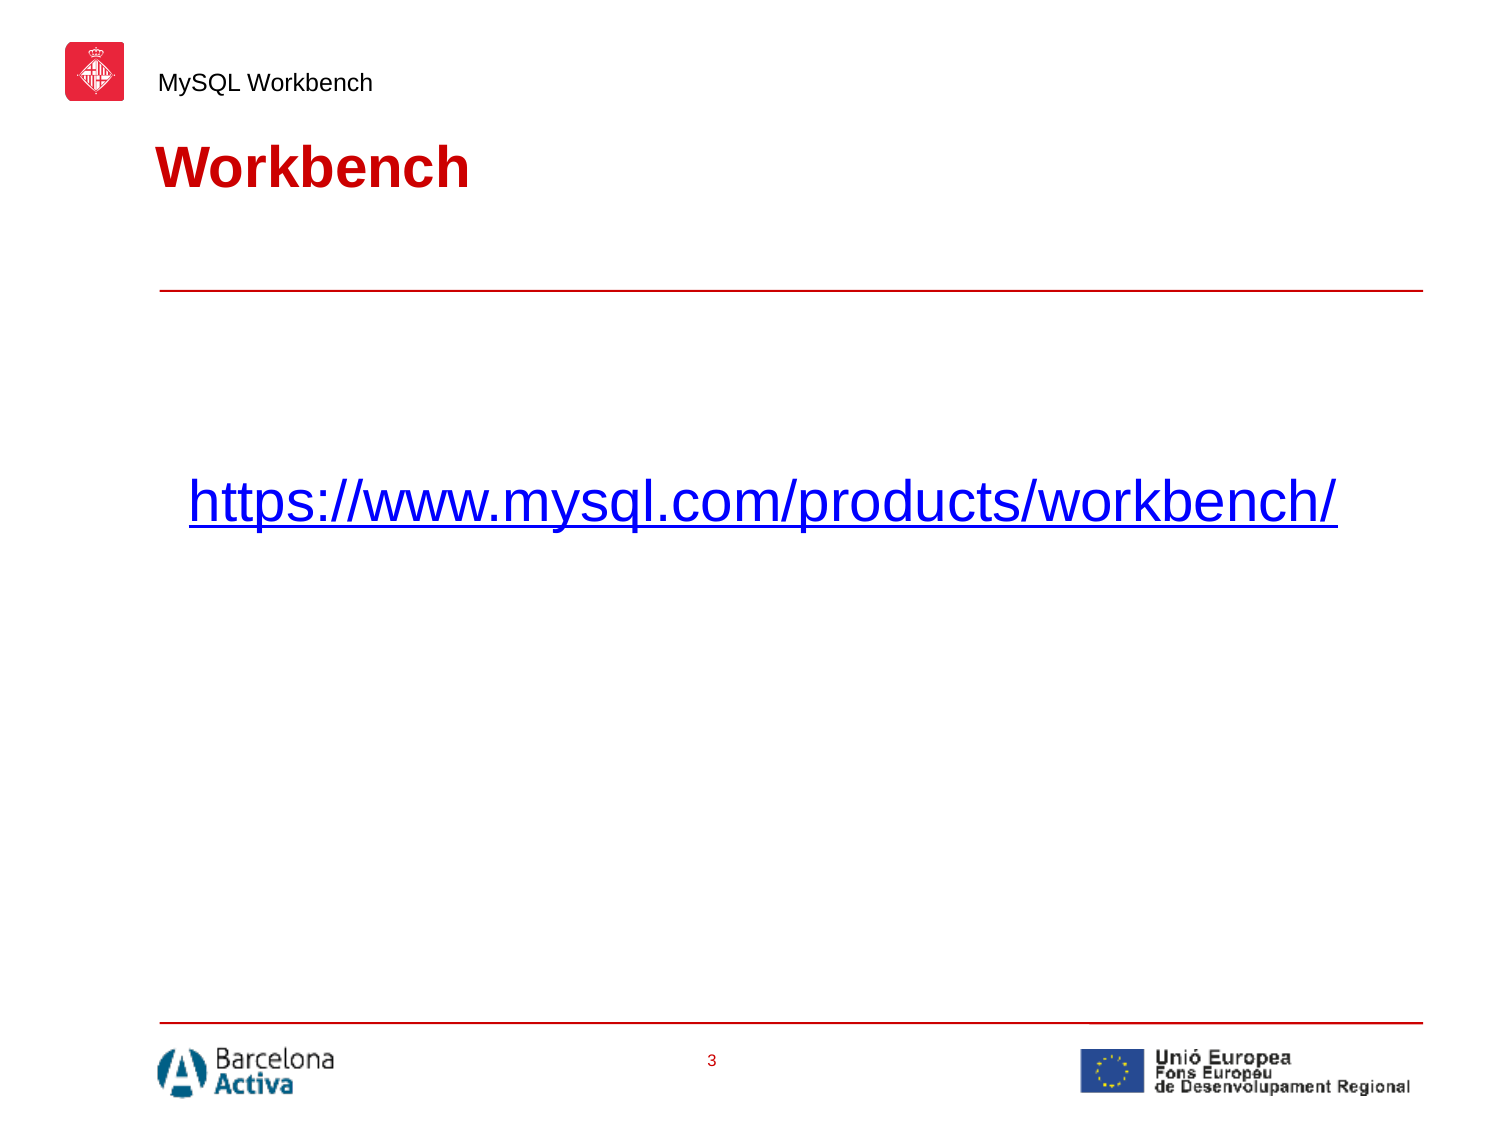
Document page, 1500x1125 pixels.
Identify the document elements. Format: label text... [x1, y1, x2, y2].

text_box Workbench [140, 121, 1416, 268]
picture [1080, 1049, 1411, 1096]
slide_number <number> [536, 1042, 887, 1103]
picture [65, 42, 124, 101]
text_box MySQL Workbench [142, 58, 634, 104]
text_box https://www.mysql.com/products/workbench/ [140, 316, 1387, 950]
picture [147, 1034, 343, 1110]
